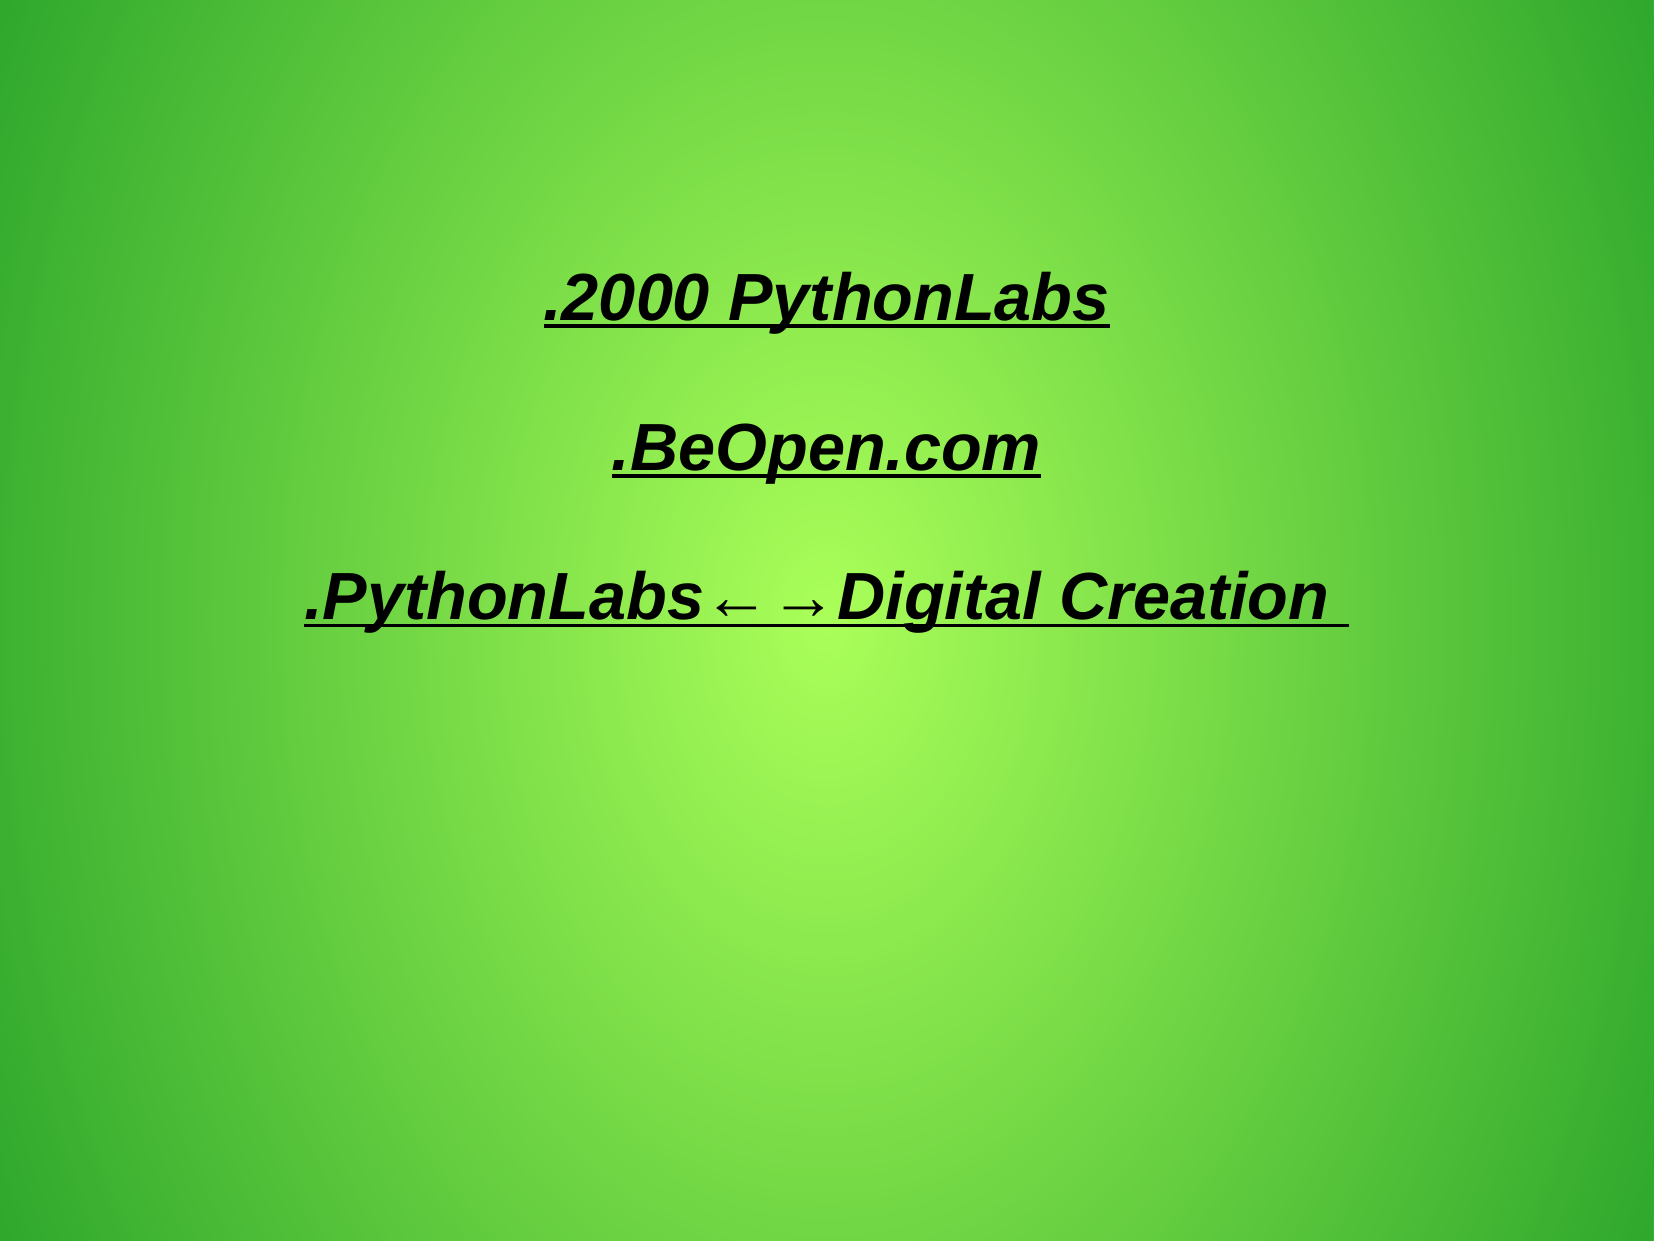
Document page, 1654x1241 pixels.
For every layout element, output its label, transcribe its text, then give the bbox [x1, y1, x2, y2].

subtitle .2000 PythonLabs .BeOpen.com .PythonLabs←→Digital Creation [82, 47, 1571, 997]
